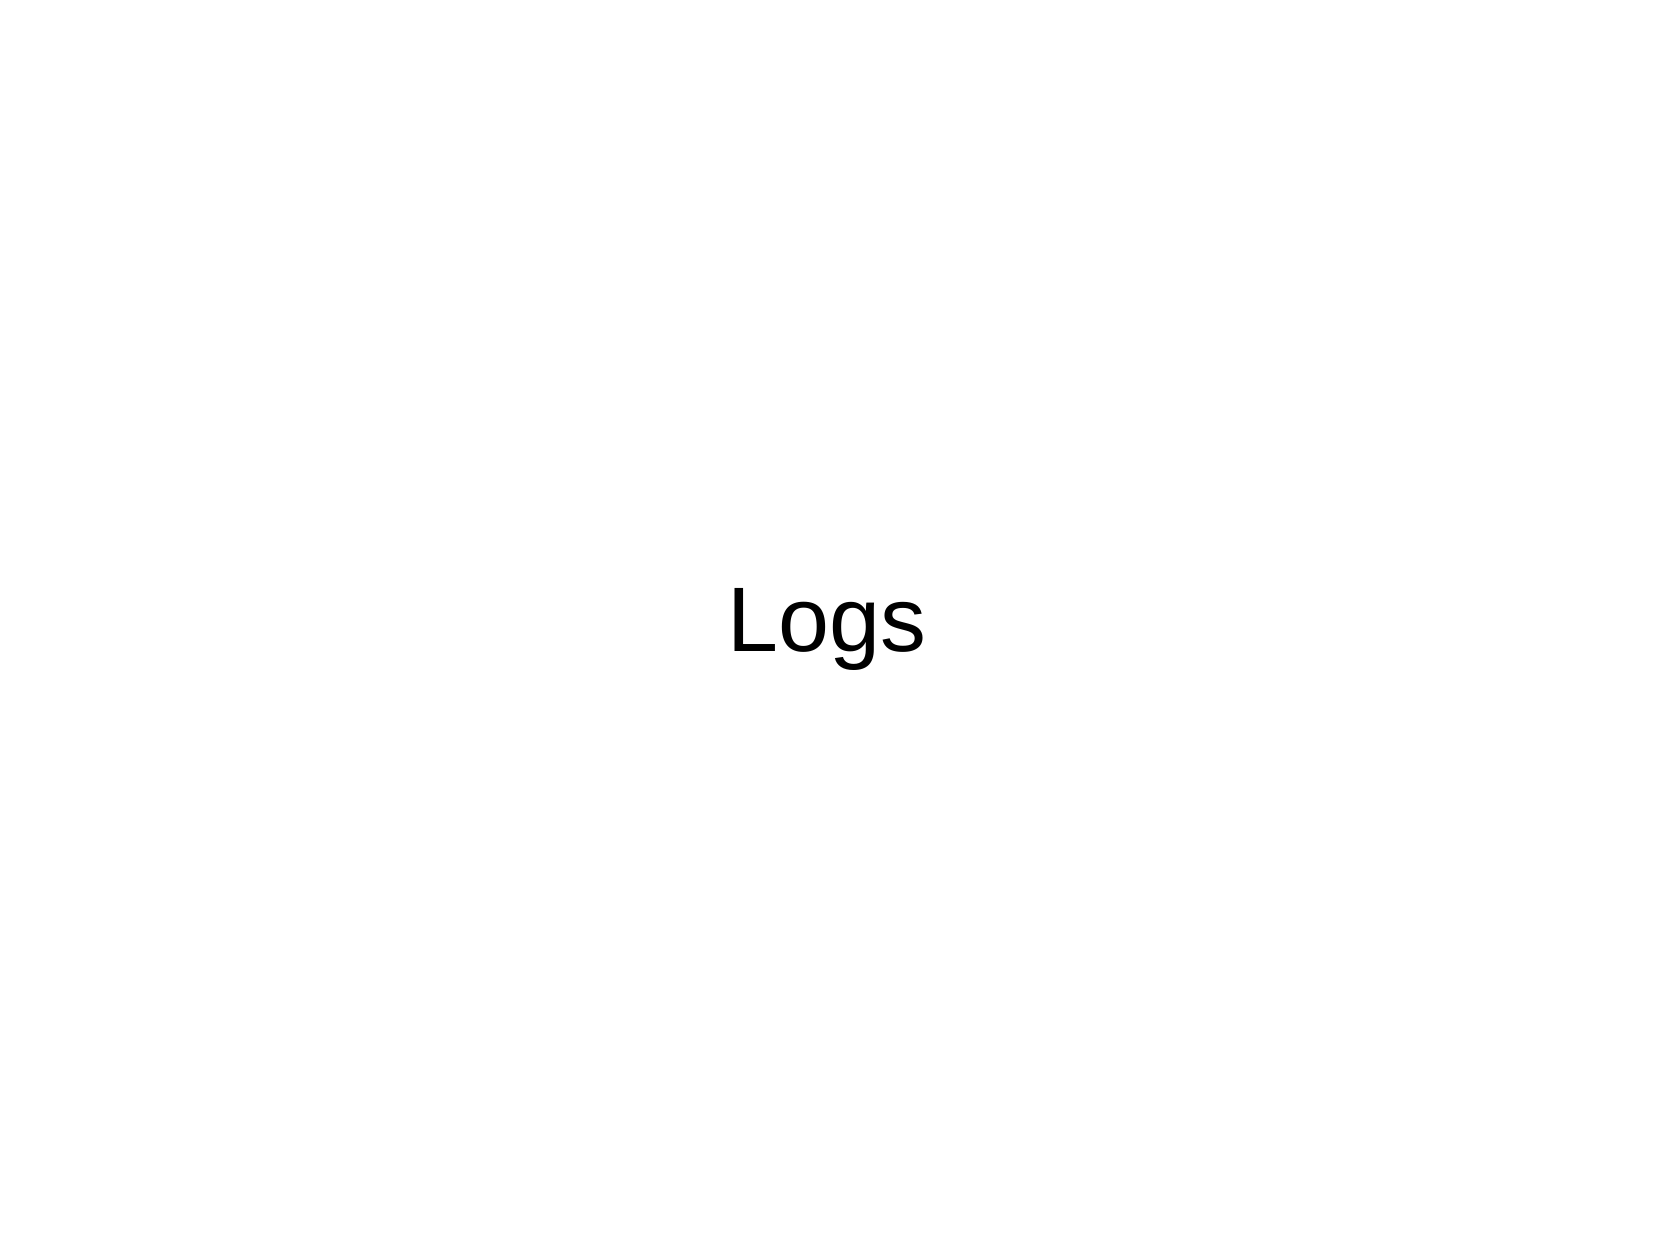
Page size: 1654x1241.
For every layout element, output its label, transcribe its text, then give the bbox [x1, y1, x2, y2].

title Logs [82, 515, 1571, 724]
